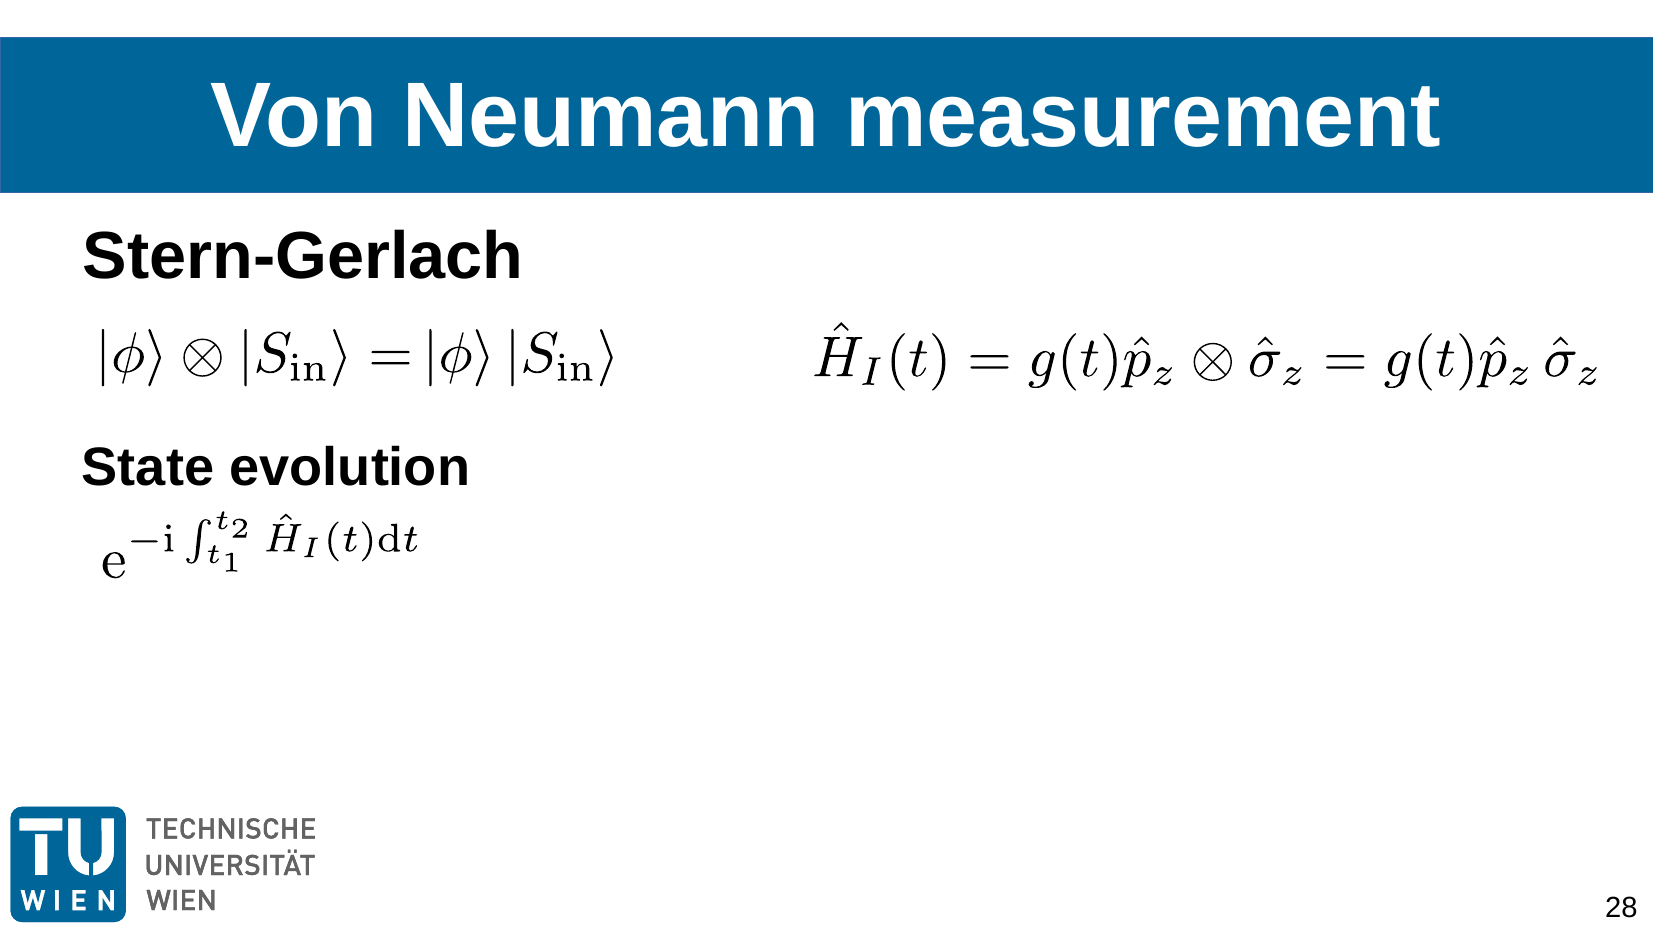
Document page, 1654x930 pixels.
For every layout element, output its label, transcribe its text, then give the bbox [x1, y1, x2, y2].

title Von Neumann measurement [0, 37, 1653, 193]
picture [87, 324, 630, 390]
picture [808, 315, 1604, 405]
list State evolution [81, 436, 1570, 511]
picture [84, 511, 435, 591]
list Stern-Gerlach [82, 217, 1571, 301]
